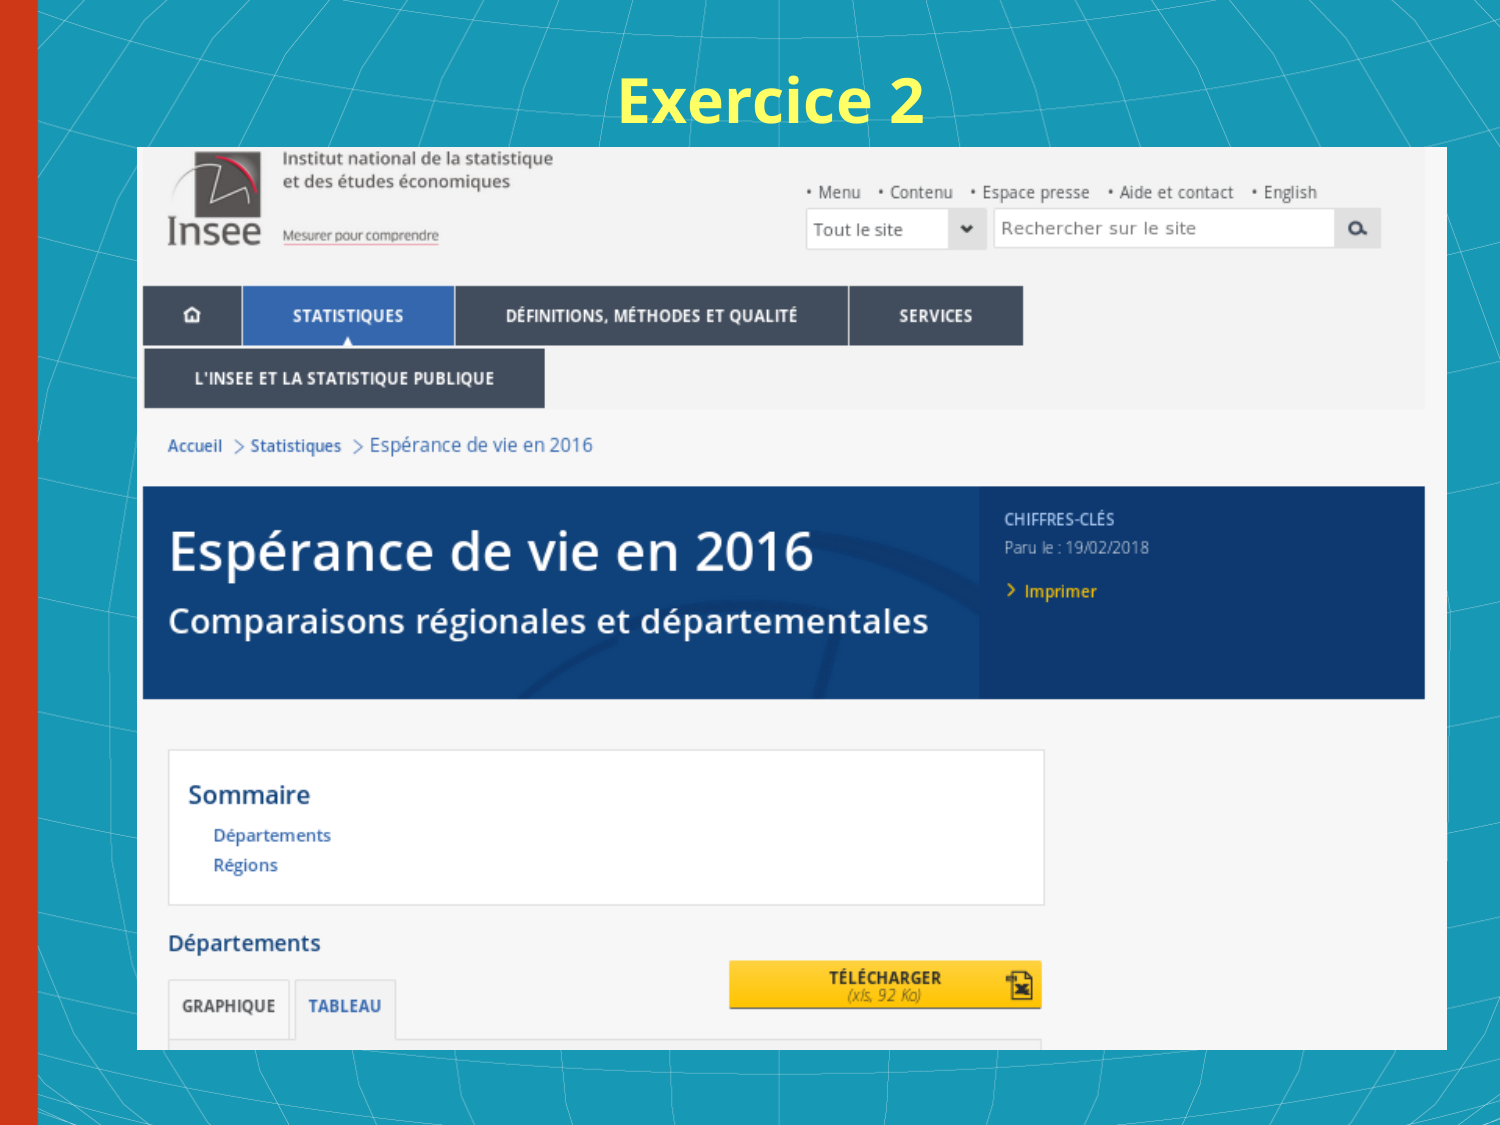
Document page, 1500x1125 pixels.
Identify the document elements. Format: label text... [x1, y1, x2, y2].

picture [0, 0, 1500, 1125]
title Exercice 2 [65, 20, 1477, 178]
